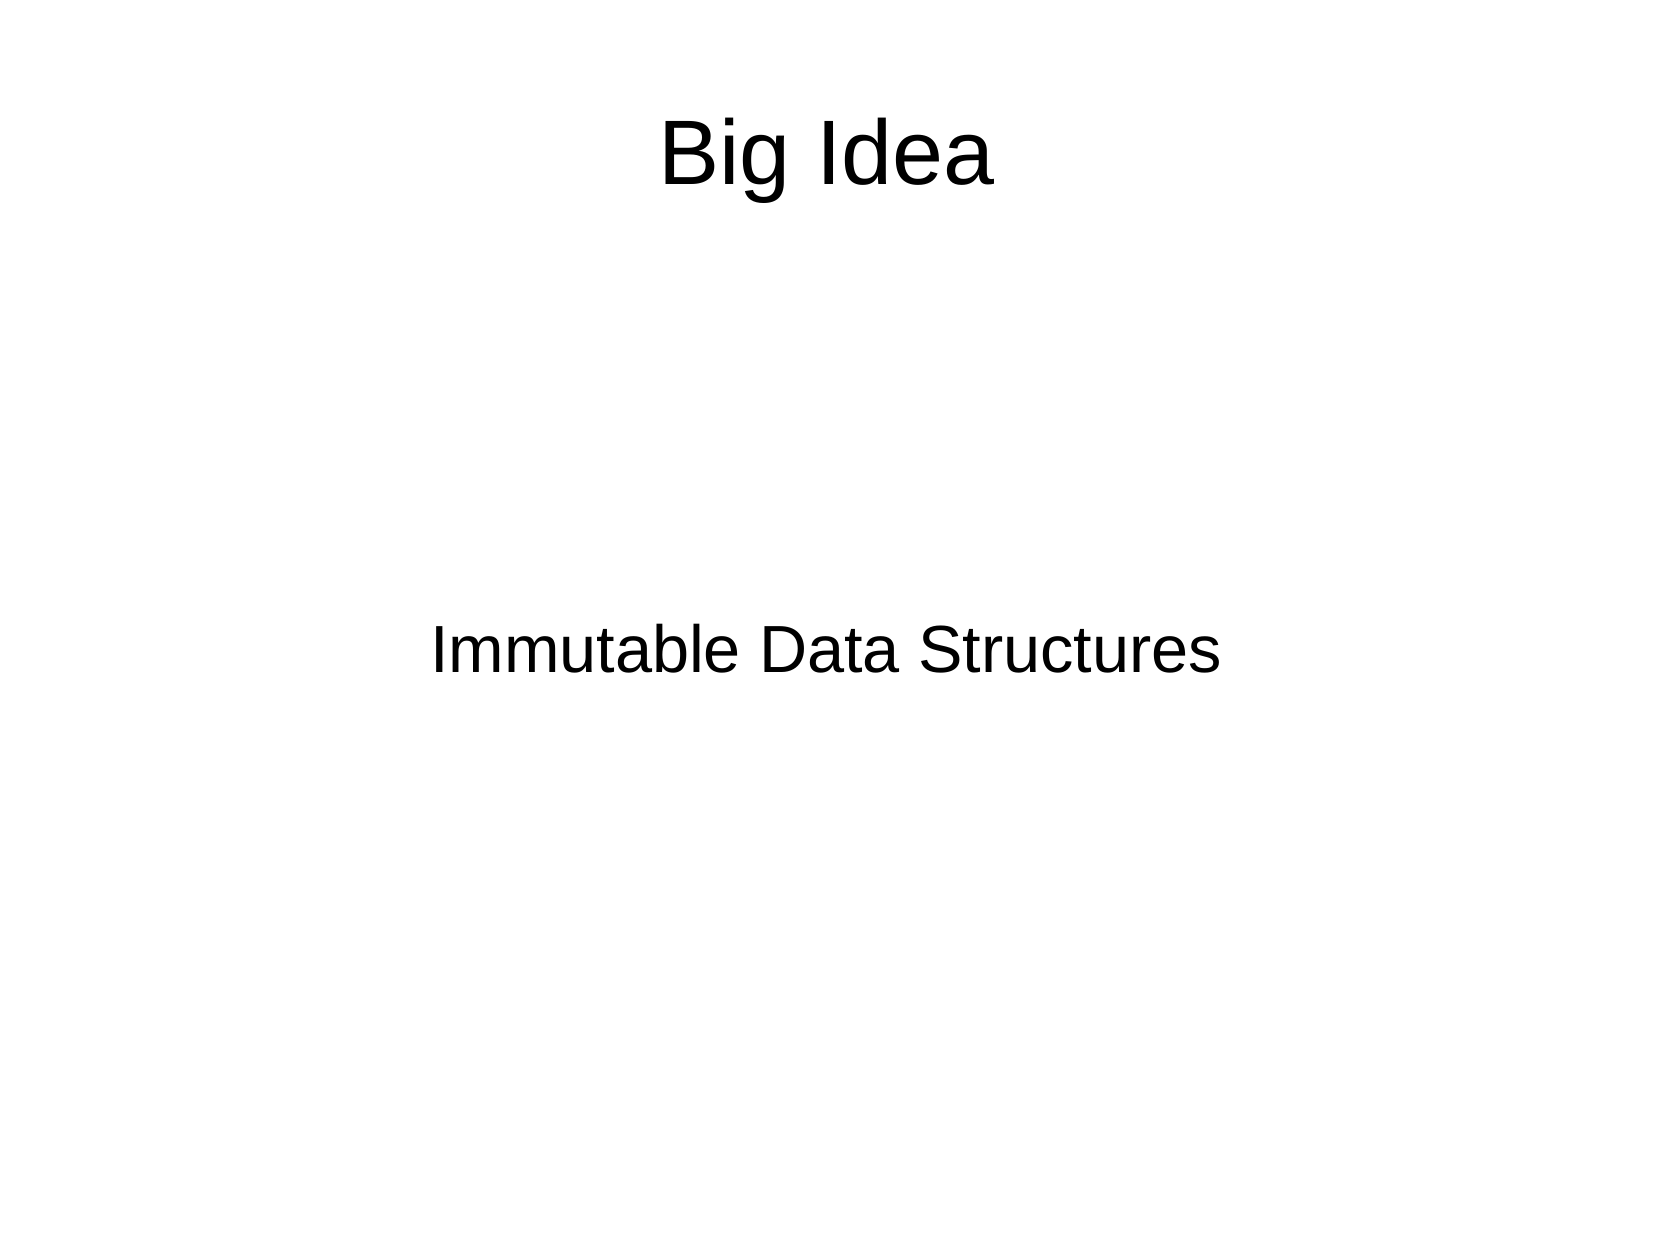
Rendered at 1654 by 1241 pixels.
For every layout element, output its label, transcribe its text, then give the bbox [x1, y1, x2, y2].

title Big Idea [82, 49, 1571, 257]
subtitle Immutable Data Structures [82, 290, 1571, 1010]
